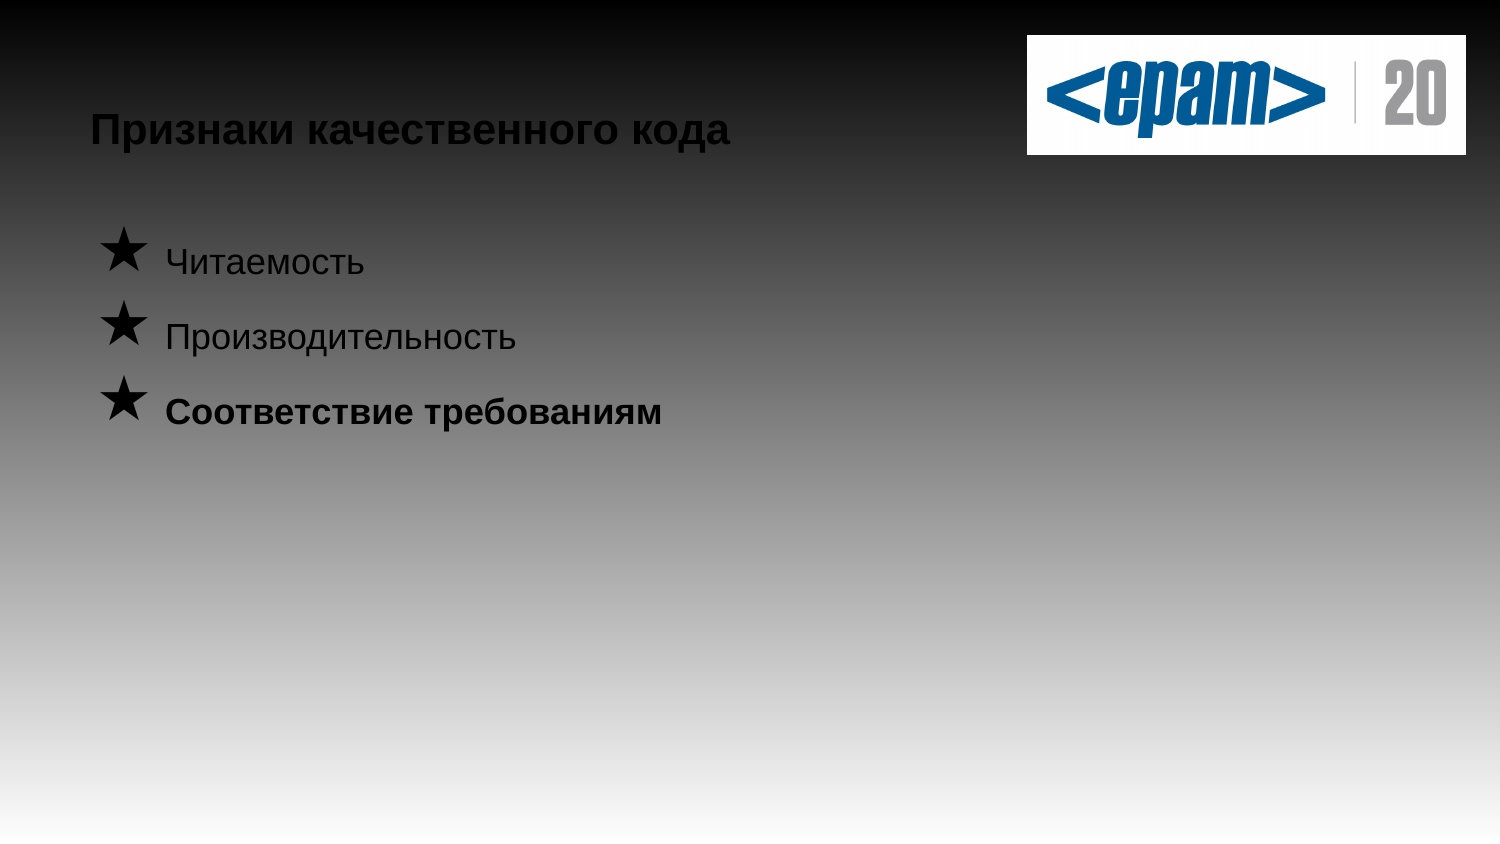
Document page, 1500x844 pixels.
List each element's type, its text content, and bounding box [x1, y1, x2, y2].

picture [1027, 35, 1466, 155]
list Читаемость Производительность Соответствие требованиям [75, 196, 1425, 808]
title Признаки качественного кода [75, 33, 1425, 175]
